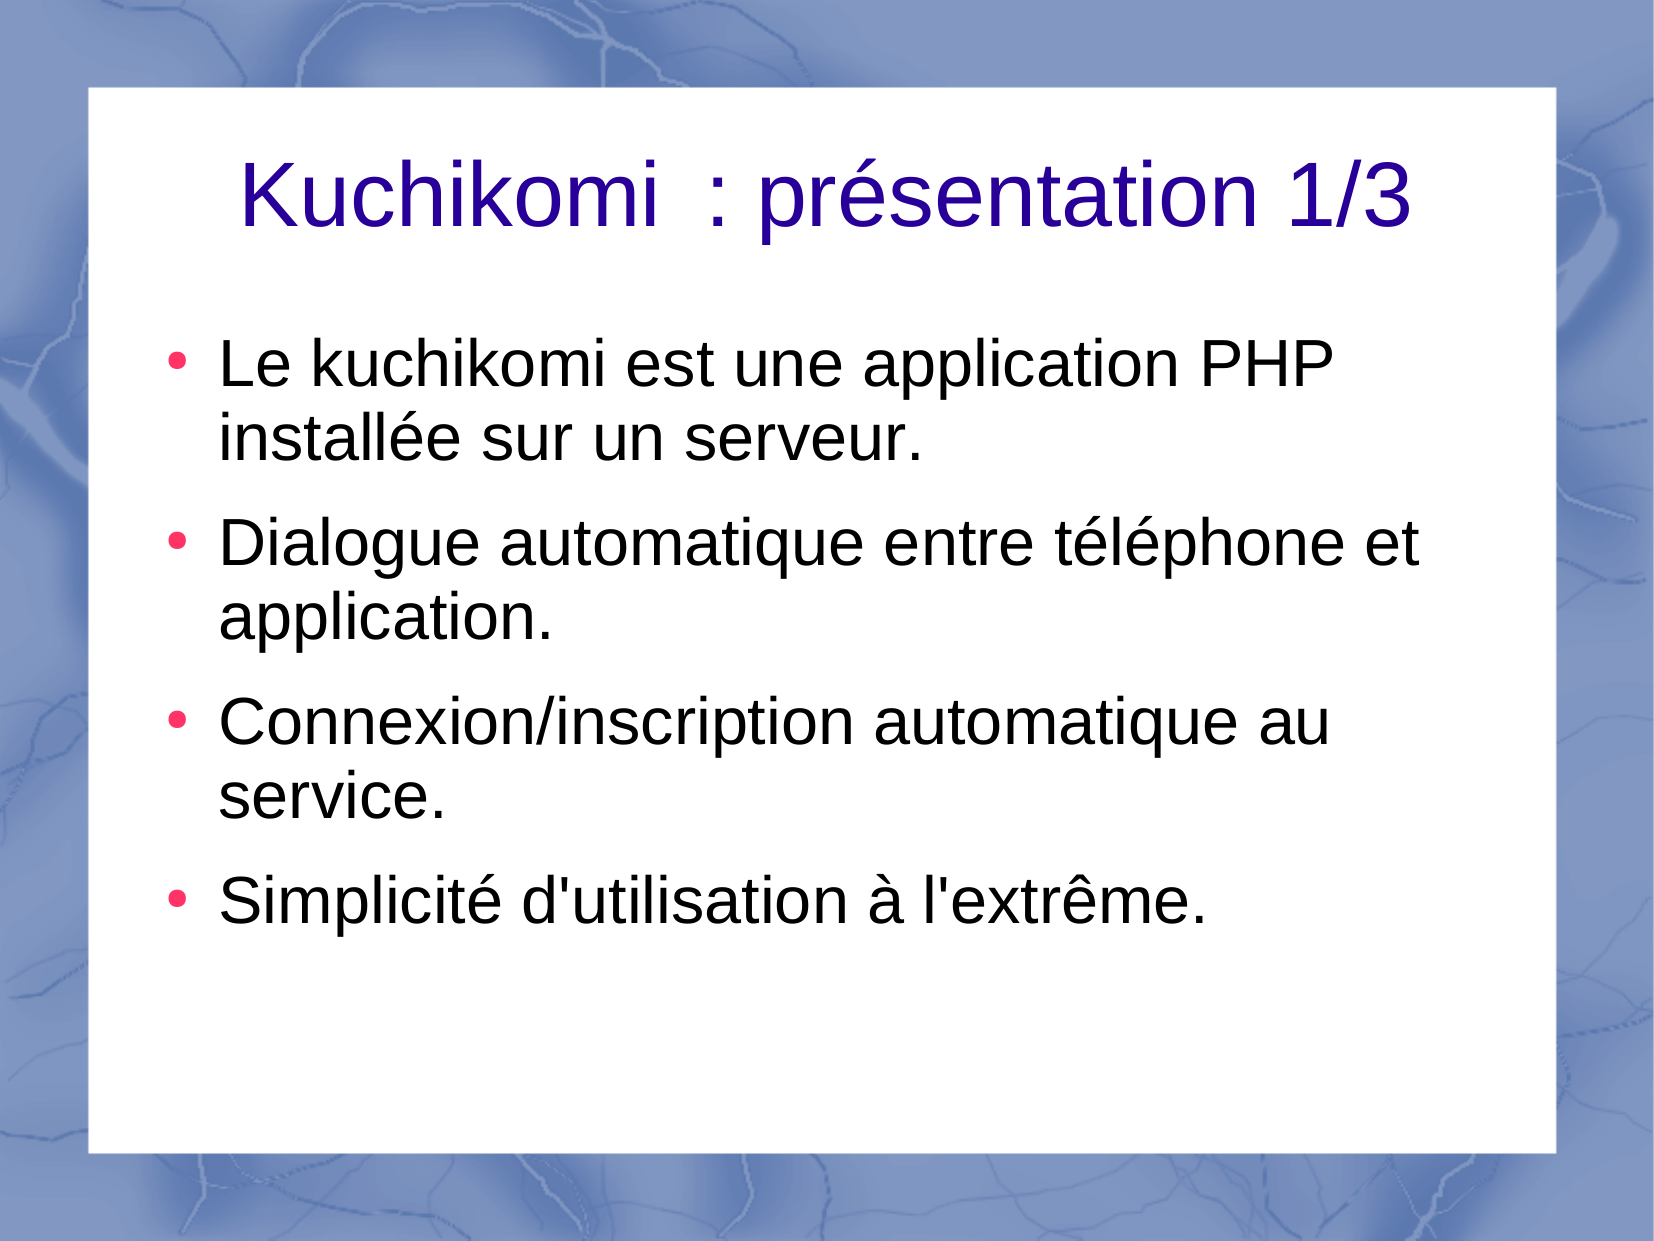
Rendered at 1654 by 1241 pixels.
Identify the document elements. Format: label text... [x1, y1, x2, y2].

picture [0, 0, 1654, 1241]
title Kuchikomi : présentation 1/3 [118, 90, 1536, 298]
list Le kuchikomi est une application PHP installée sur un serveur. Dialogue automatique entre téléphone et application. Connexion/inscription automatique au service. Simplicité d'utilisation à l'extrême. [147, 325, 1506, 1045]
